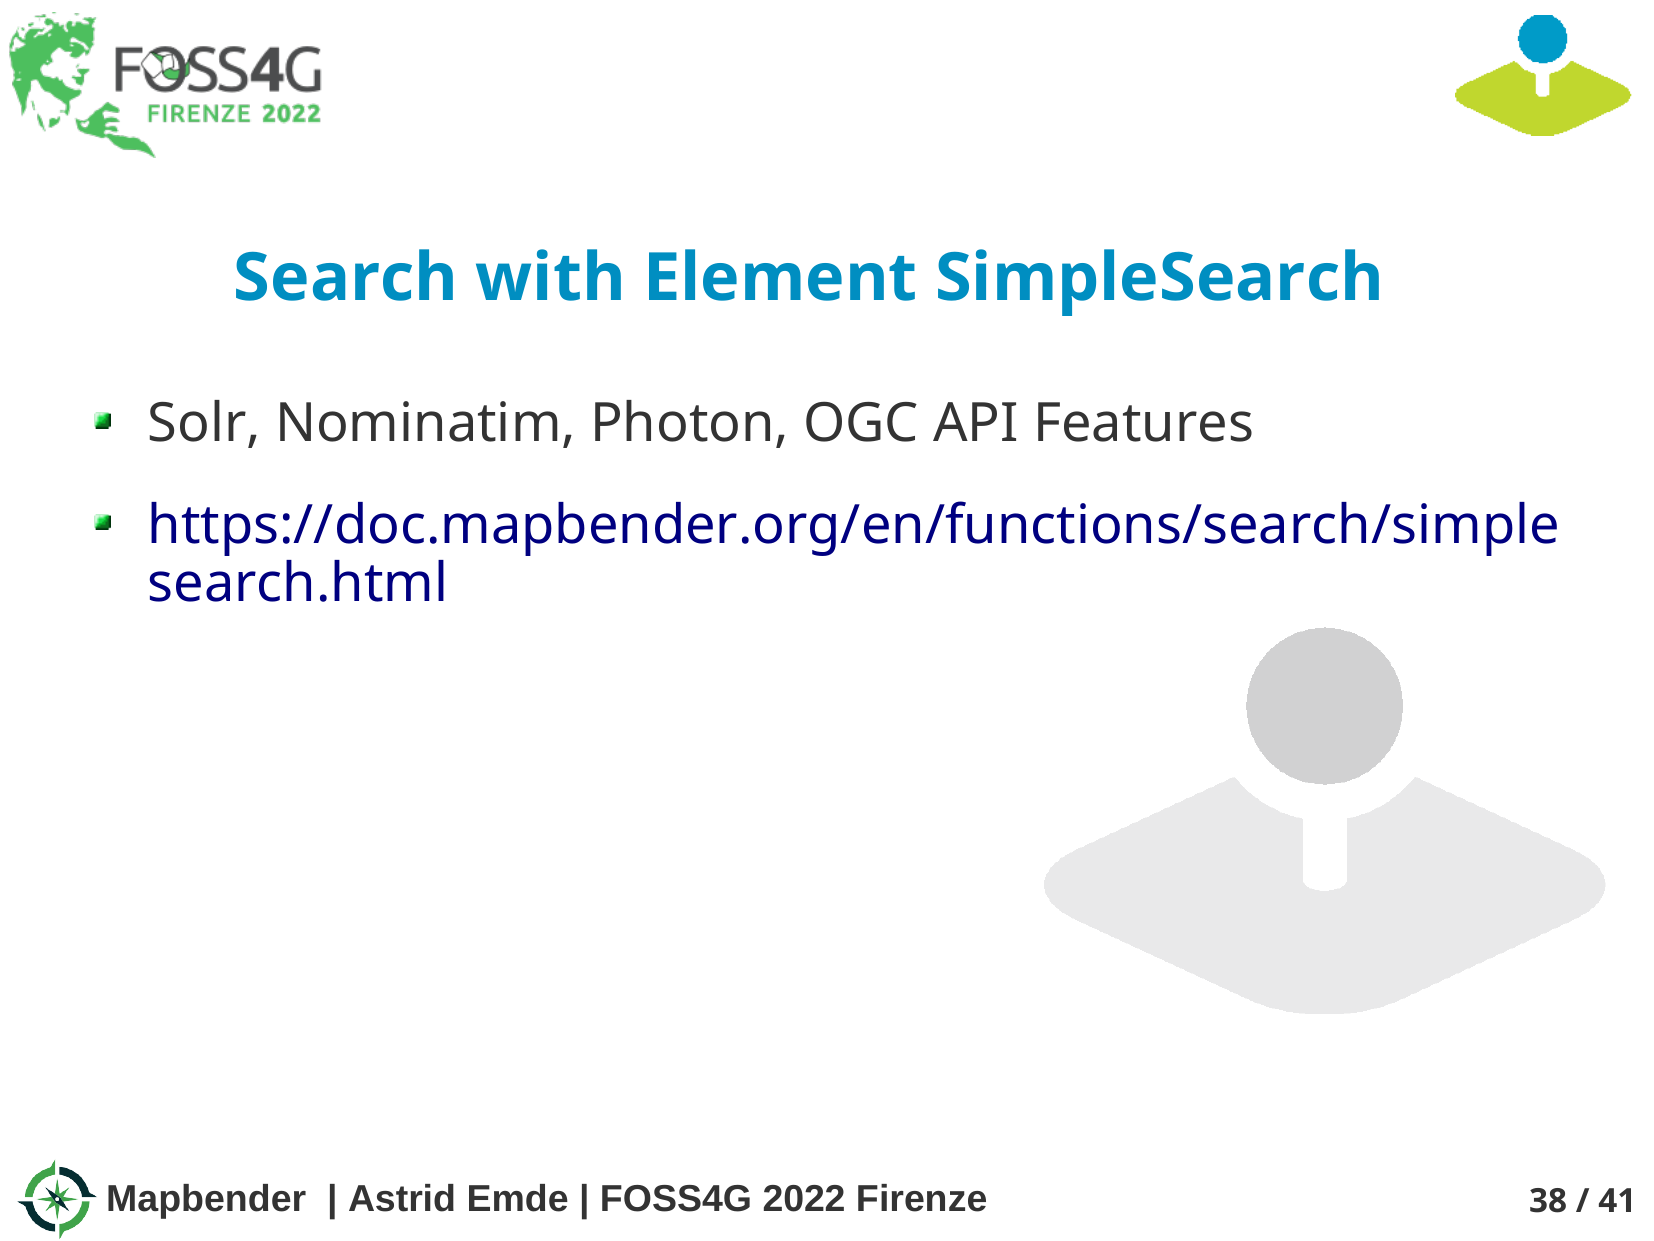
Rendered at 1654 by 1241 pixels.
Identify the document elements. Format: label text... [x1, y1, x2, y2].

title Search with Element SimpleSearch [82, 208, 1571, 342]
picture [1455, 15, 1633, 136]
picture [16, 1158, 98, 1240]
list Solr, Nominatim, Photon, OGC API Features https://doc.mapbender.org/en/functions/search/simplesearch.html [76, 383, 1565, 1188]
picture [0, 12, 376, 158]
